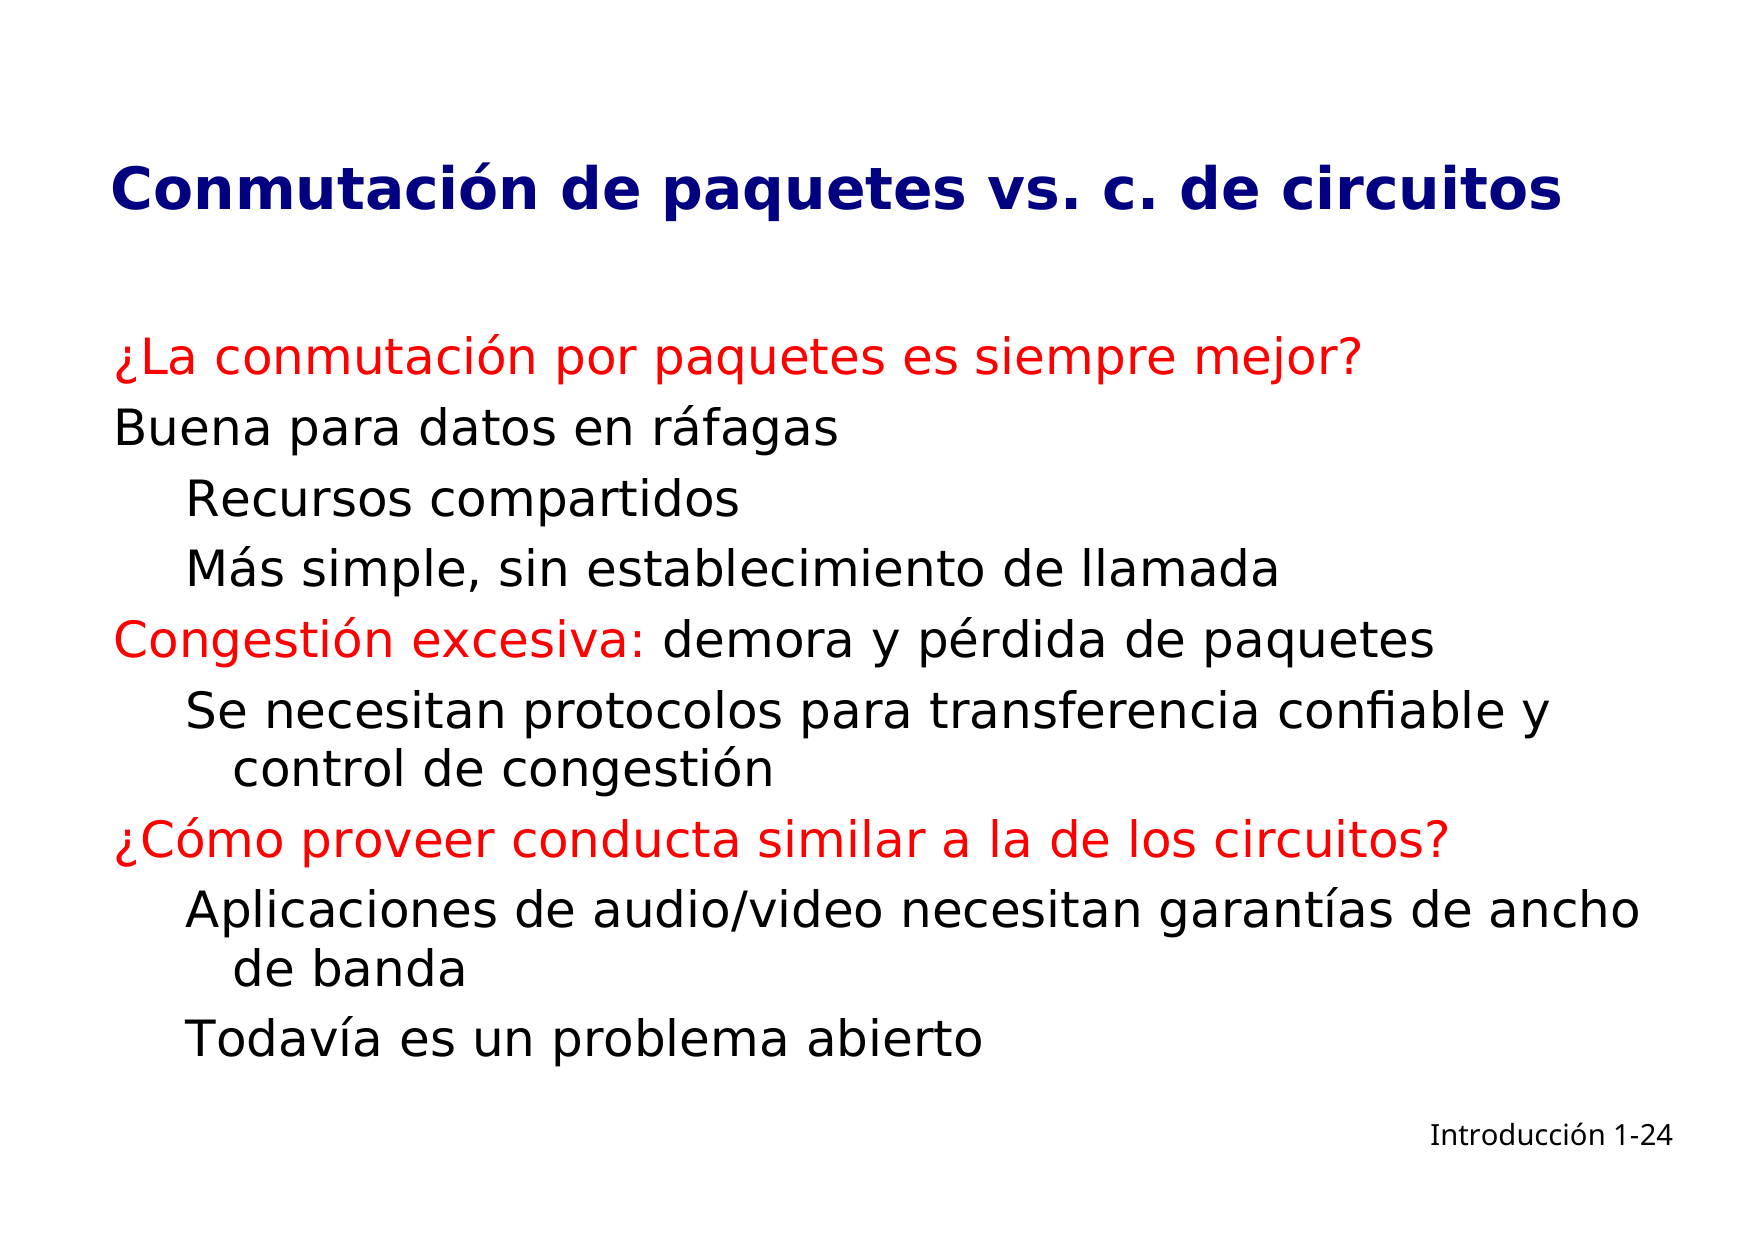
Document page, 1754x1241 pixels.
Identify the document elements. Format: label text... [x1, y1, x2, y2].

title Conmutación de paquetes vs. c. de circuitos [96, 78, 1672, 301]
list ¿La conmutación por paquetes es siempre mejor? Buena para datos en ráfagas Recursos compartidos Más simple, sin establecimiento de llamada Congestión excesiva: demora y pérdida de paquetes Se necesitan protocolos para transferencia confiable y control de congestión ¿Cómo proveer conducta similar a la de los circuitos? Aplicaciones de audio/video necesitan garantías de ancho de banda Todavía es un problema abierto [96, 320, 1672, 1077]
